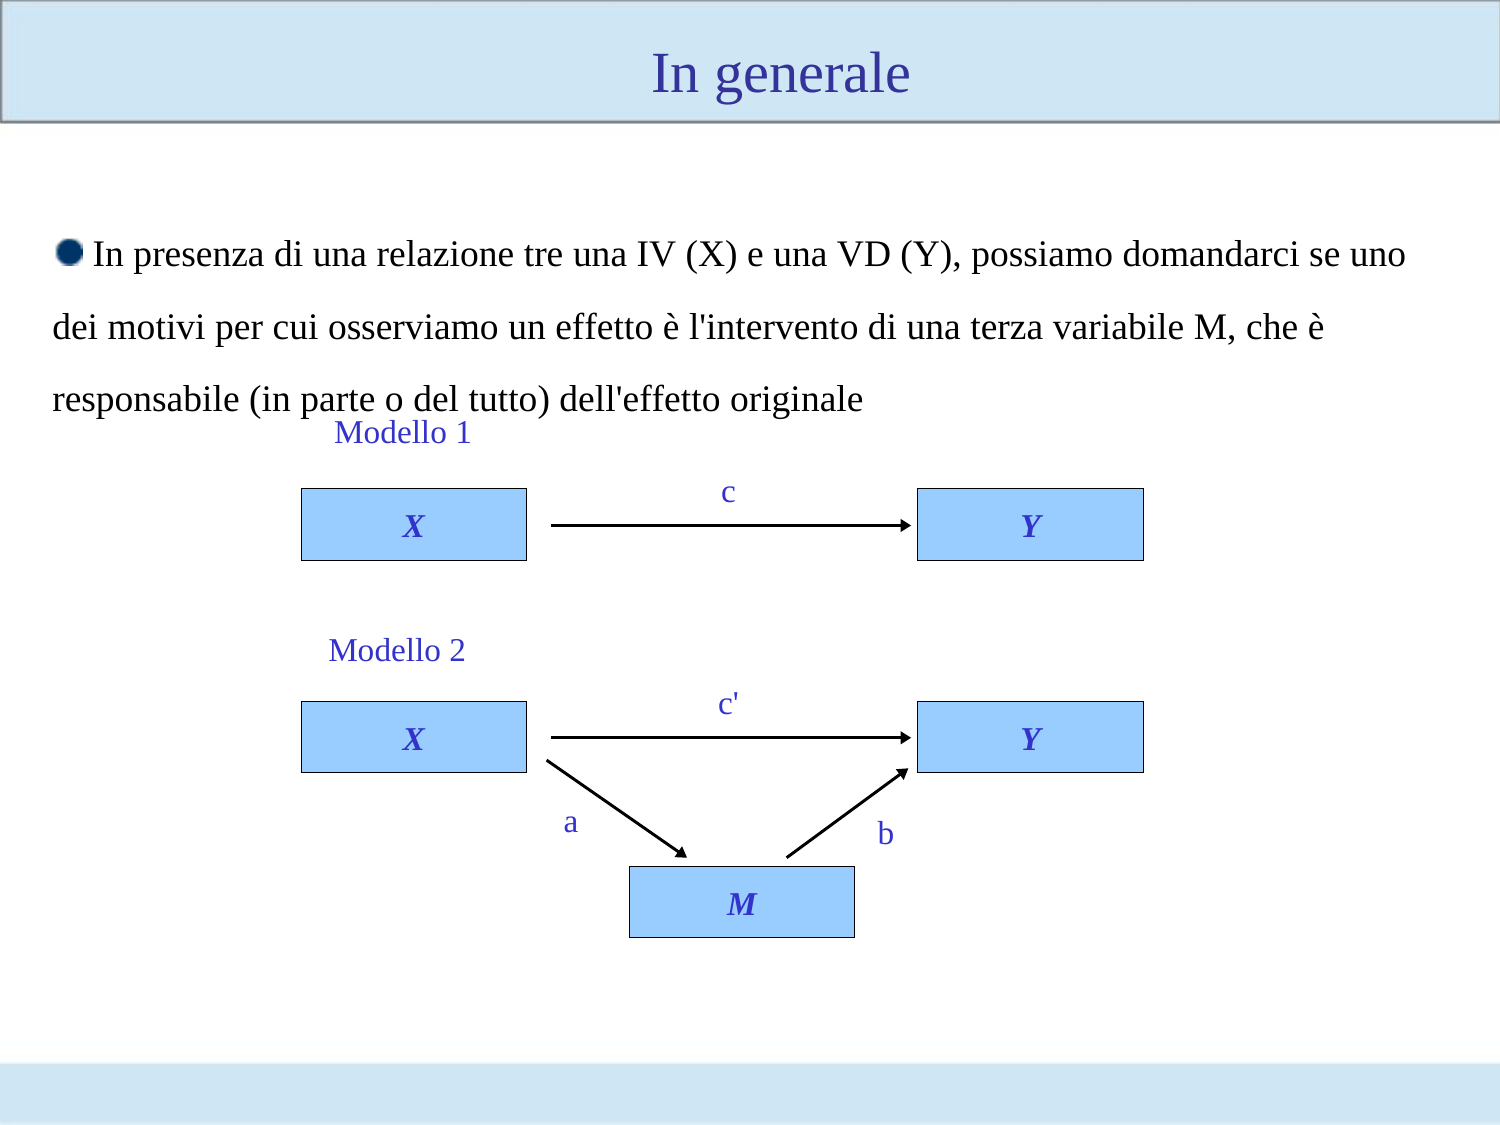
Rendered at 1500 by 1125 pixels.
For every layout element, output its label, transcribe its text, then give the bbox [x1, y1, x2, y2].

text_box M [629, 866, 855, 938]
title In generale [249, 21, 1313, 117]
text_box c [631, 461, 826, 569]
picture [0, 0, 1500, 1125]
text_box Modello 2 [223, 621, 572, 799]
text_box In presenza di una relazione tre una IV (X) e una VD (Y), possiamo domandarci se uno dei motivi per cui osserviamo un effetto è l'intervento di una terza variabile M, che è responsabile (in parte o del tutto) dell'effetto originale [37, 187, 1463, 551]
text_box Y [917, 701, 1144, 773]
text_box a [474, 791, 668, 899]
text_box X [301, 701, 527, 773]
text_box Modello 1 [228, 402, 578, 581]
text_box c' [631, 673, 826, 781]
text_box b [789, 803, 983, 911]
text_box Y [917, 488, 1144, 561]
